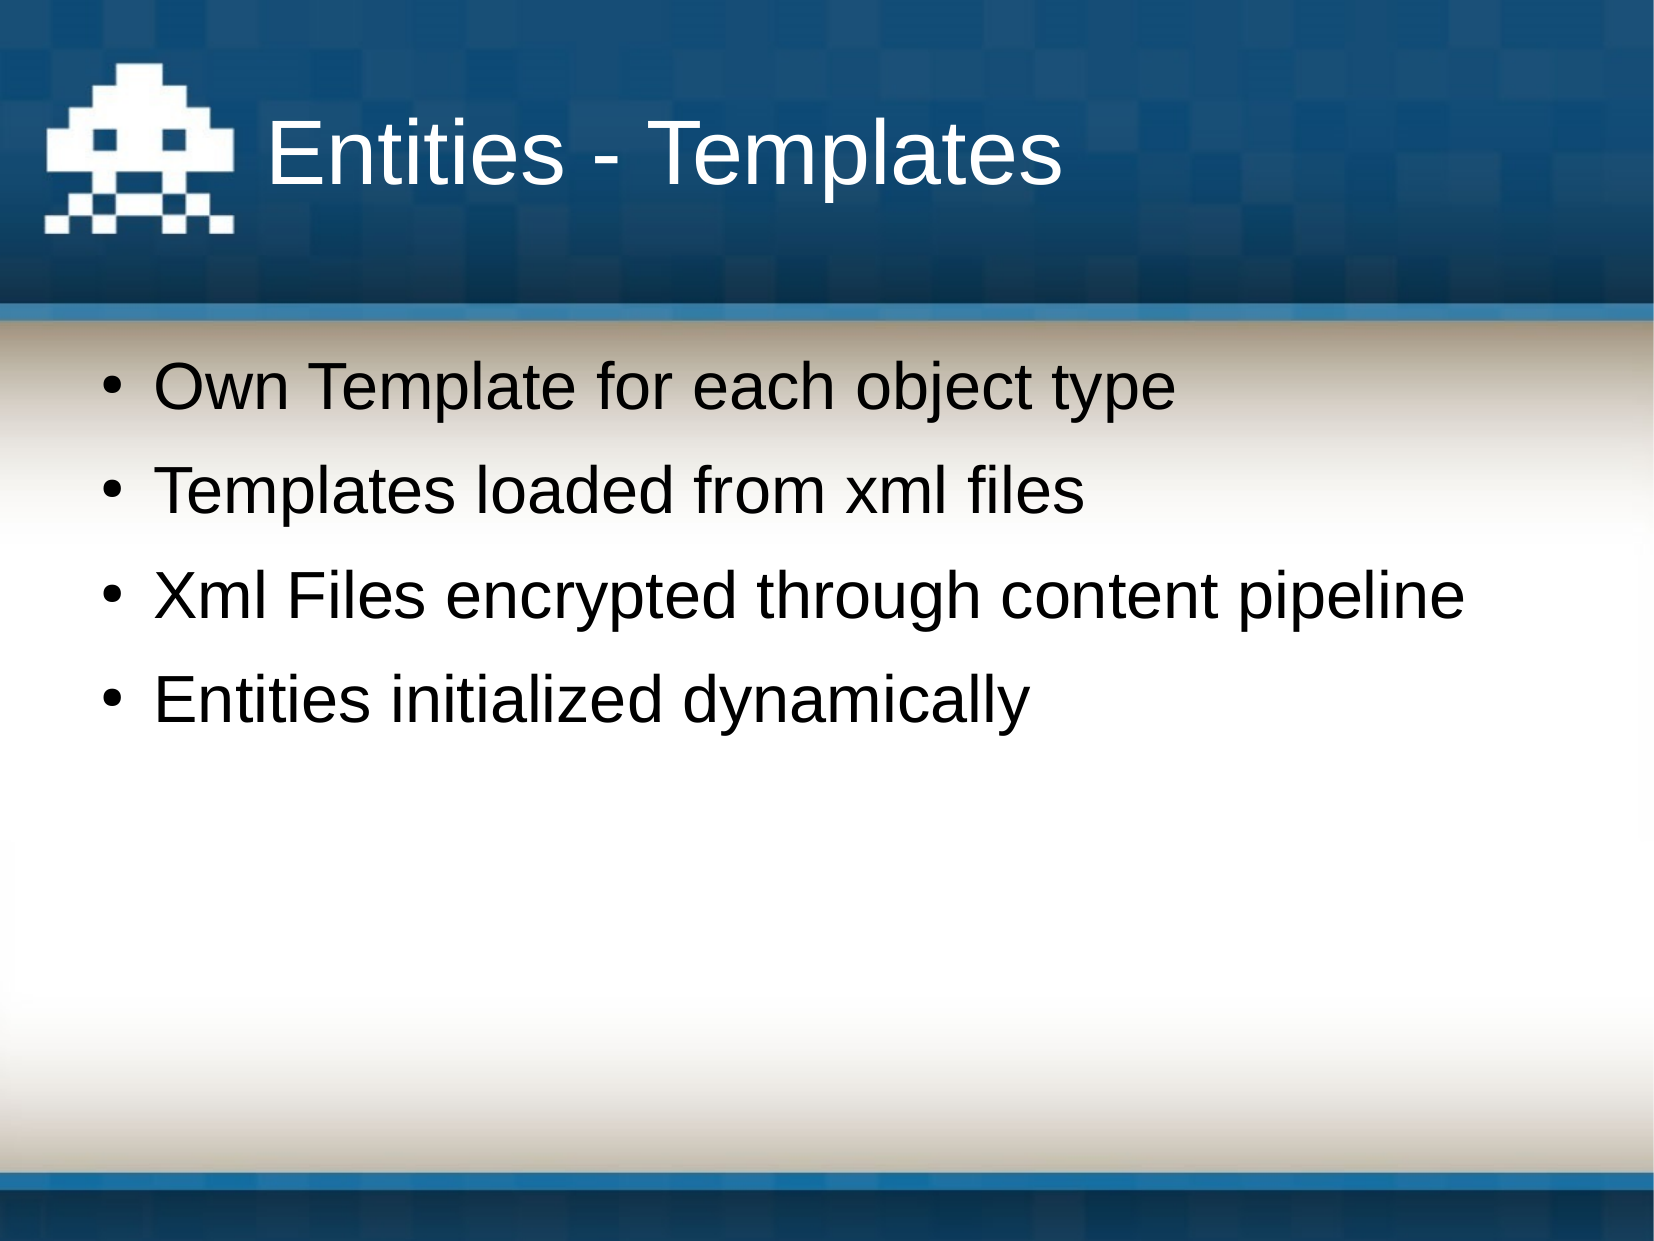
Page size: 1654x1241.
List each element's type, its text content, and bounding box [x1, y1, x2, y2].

list Own Template for each object type Templates loaded from xml files Xml Files encrypted through content pipeline Entities initialized dynamically [82, 349, 1571, 1069]
picture [0, 0, 1654, 1241]
title Entities - Templates [265, 49, 1571, 257]
